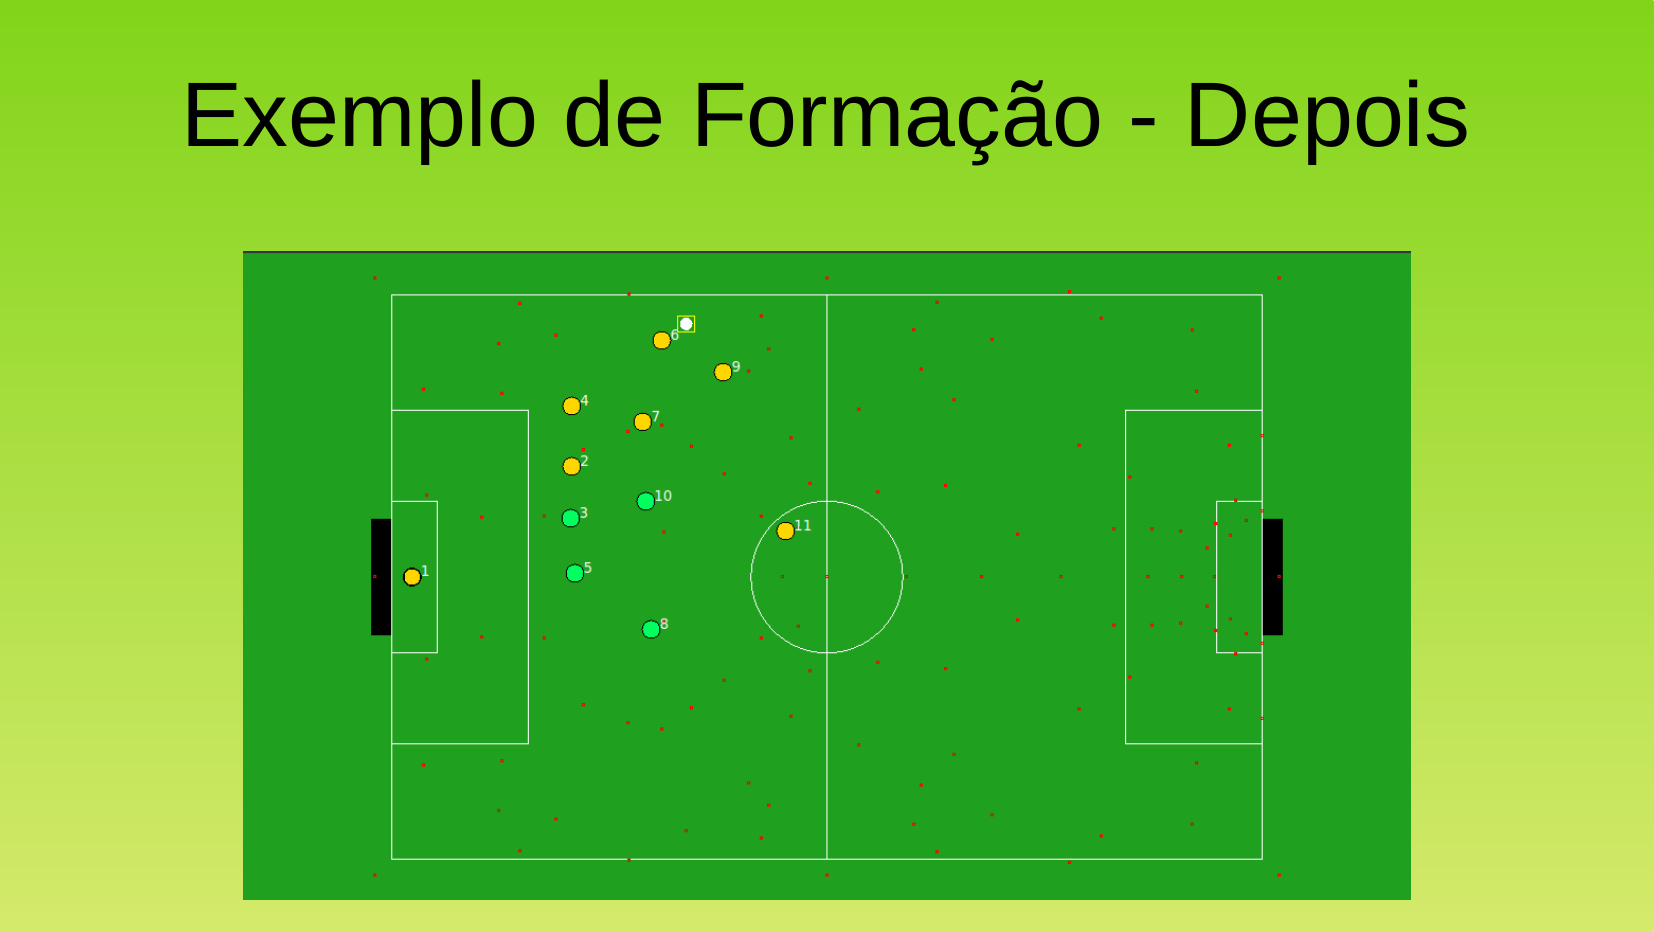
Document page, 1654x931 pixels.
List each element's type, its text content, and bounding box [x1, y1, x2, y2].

title Exemplo de Formação - Depois [82, 37, 1571, 193]
picture [243, 251, 1411, 901]
